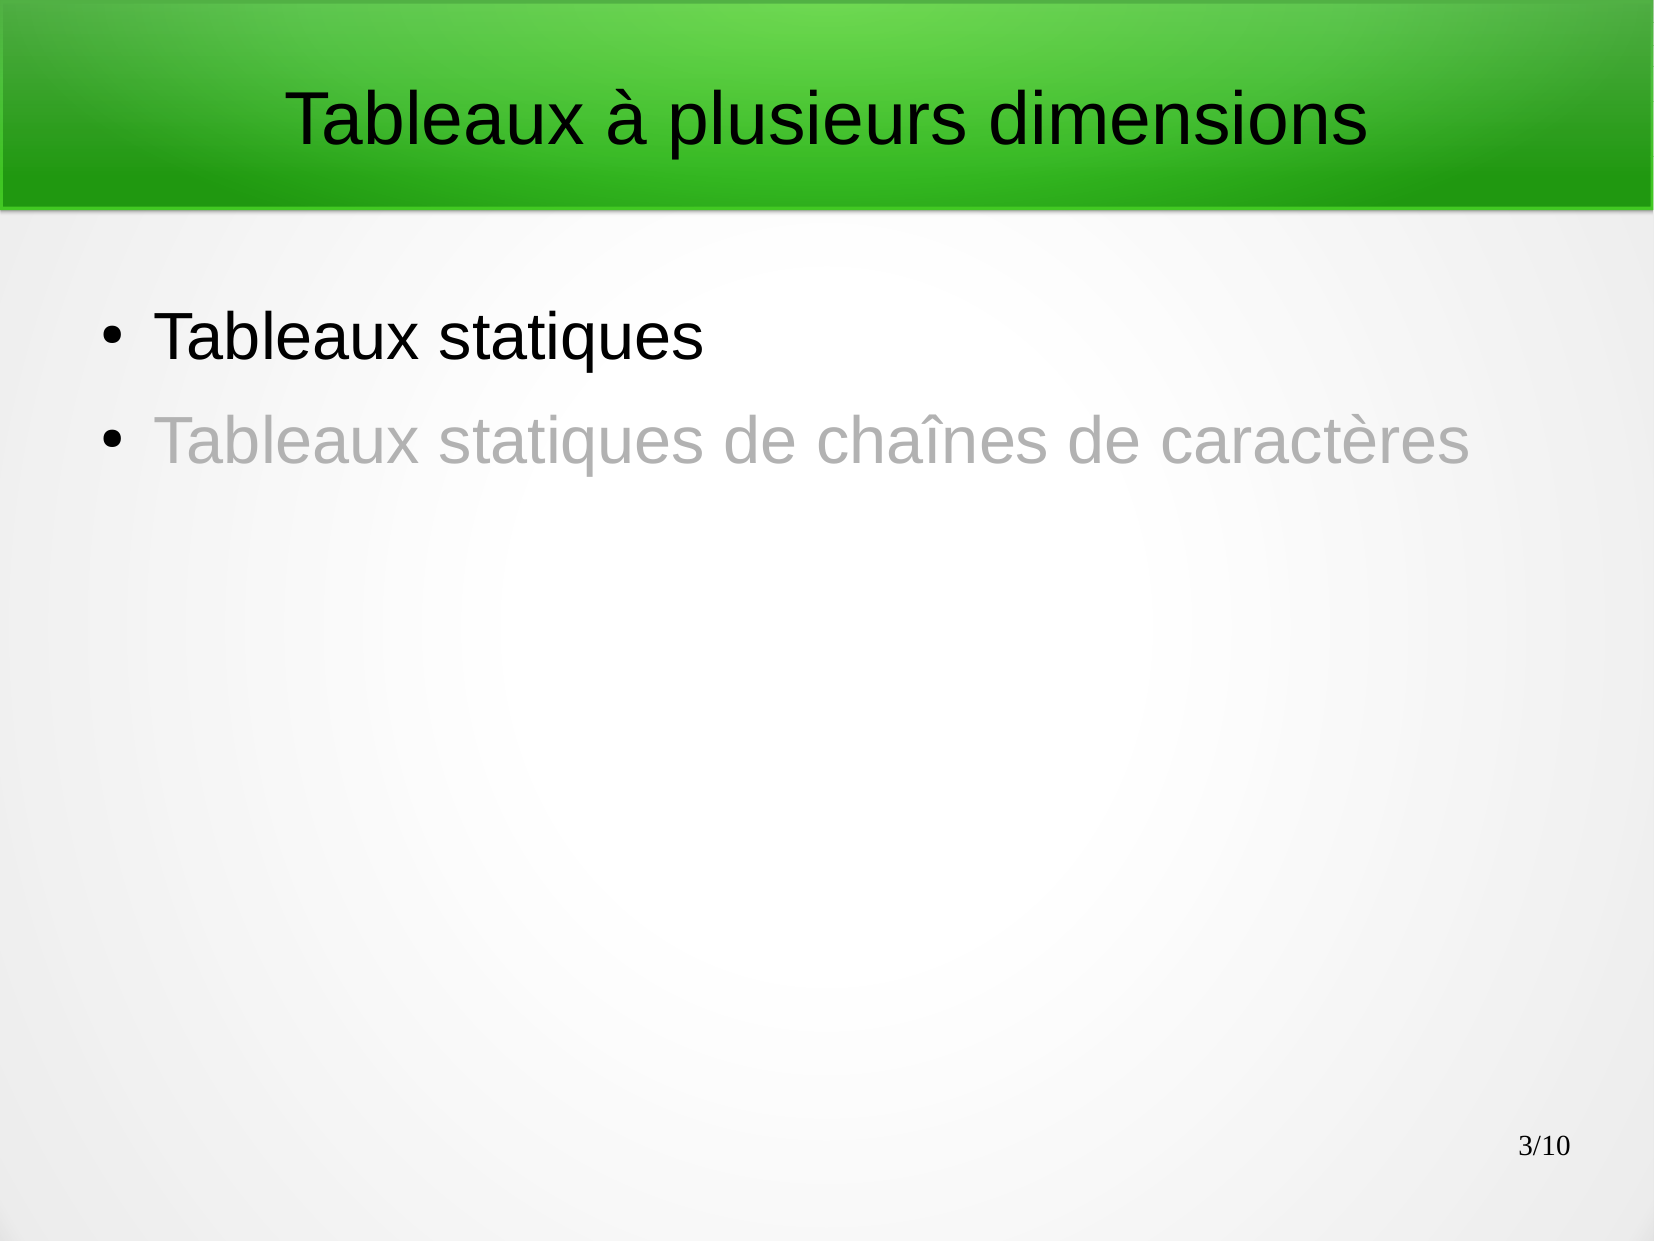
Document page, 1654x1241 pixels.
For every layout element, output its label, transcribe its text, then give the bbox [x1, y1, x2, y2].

list Tableaux statiques Tableaux statiques de chaînes de caractères [82, 299, 1571, 1019]
title Tableaux à plusieurs dimensions [82, 47, 1571, 189]
